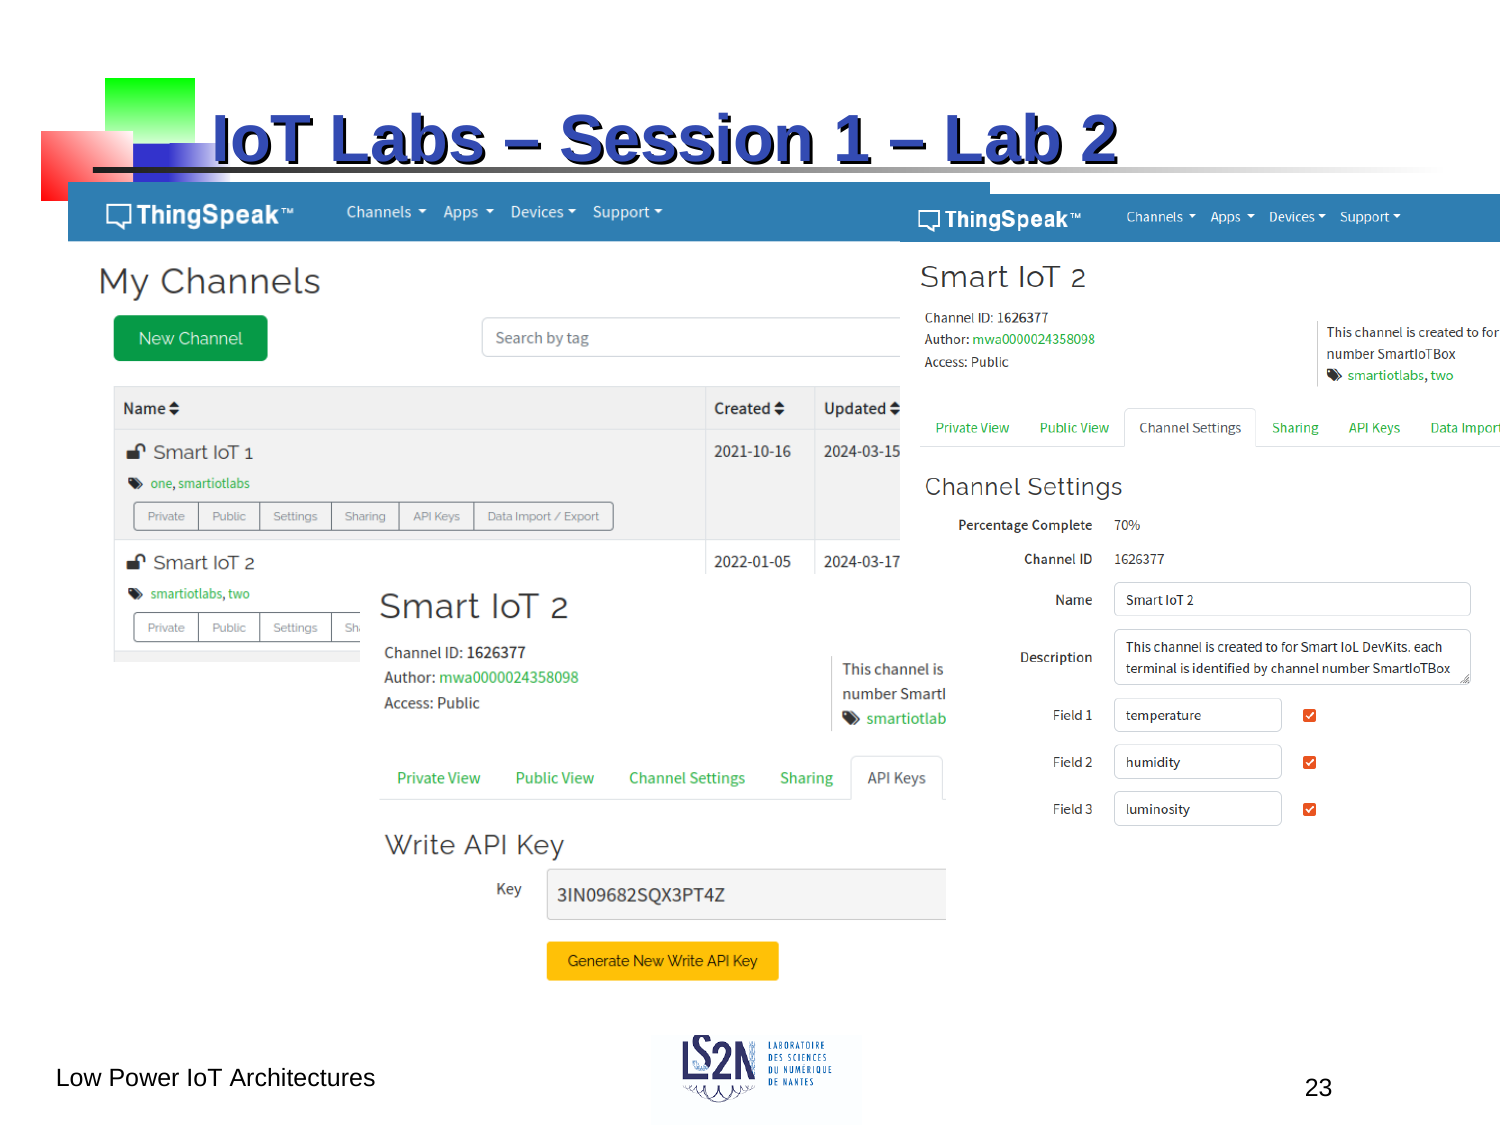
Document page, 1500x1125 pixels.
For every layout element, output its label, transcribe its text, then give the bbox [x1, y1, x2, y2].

title IoT Labs – Session 1 – Lab 2 [110, 86, 1149, 183]
picture [68, 182, 1500, 1125]
